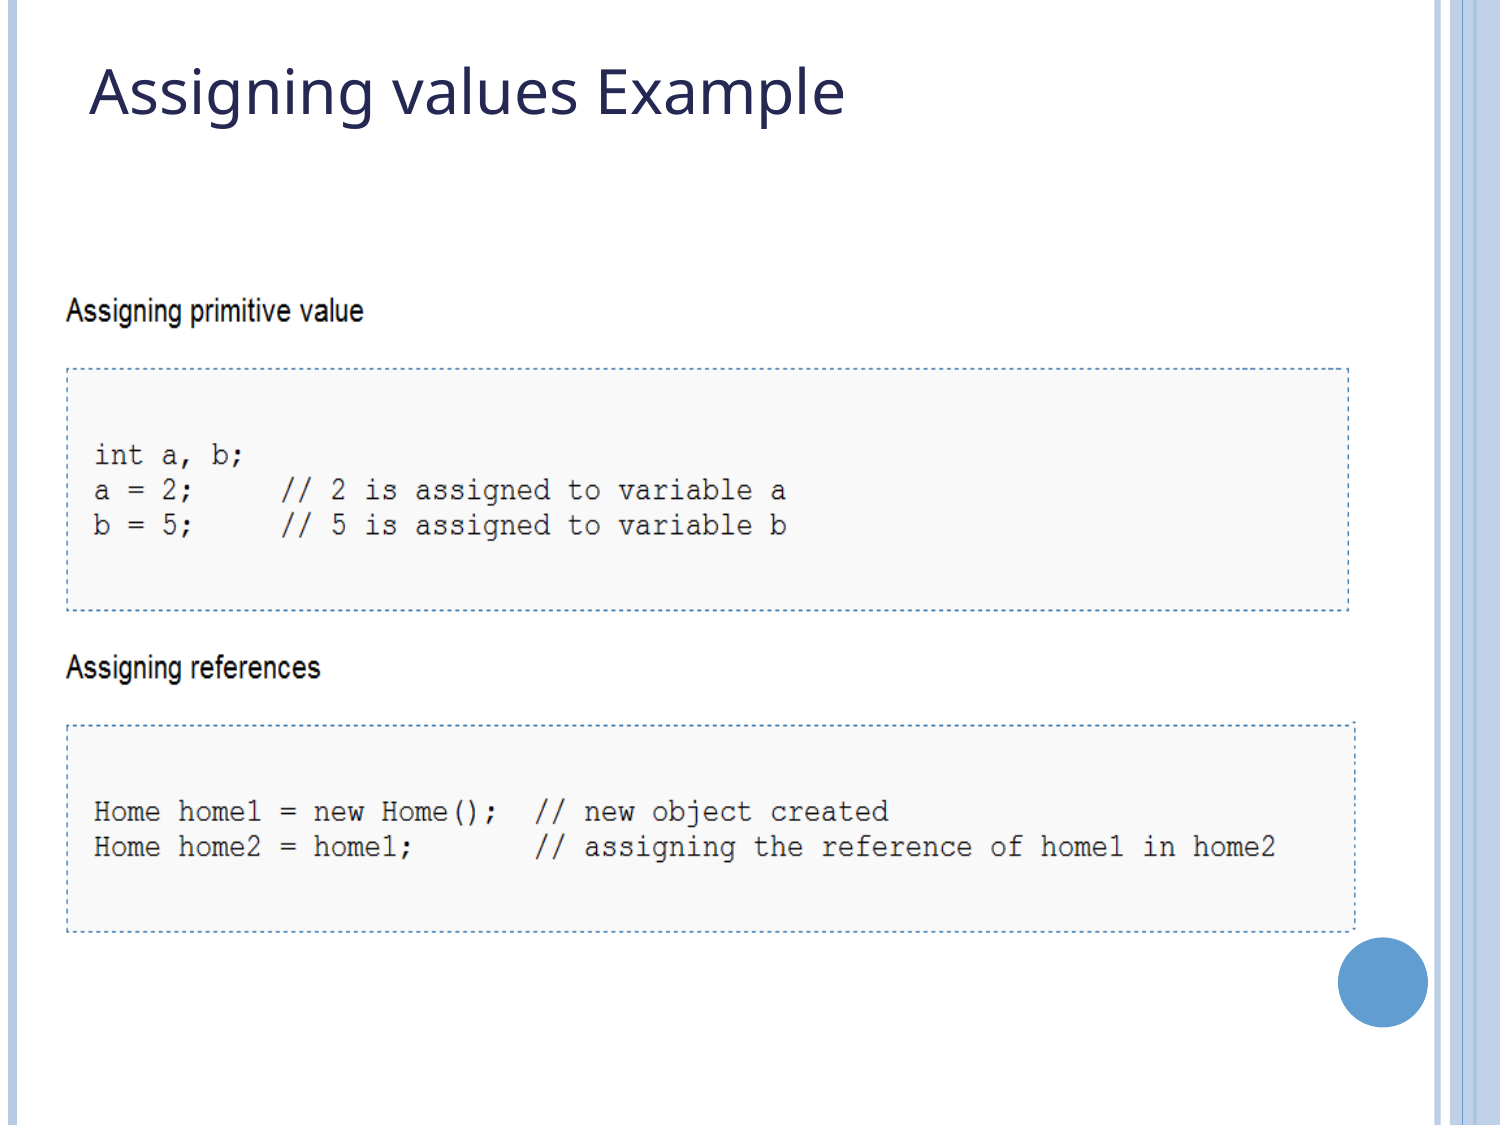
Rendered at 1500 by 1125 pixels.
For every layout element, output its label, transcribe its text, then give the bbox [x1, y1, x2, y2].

title Assigning values Example [75, 45, 1300, 233]
picture [64, 290, 1366, 941]
